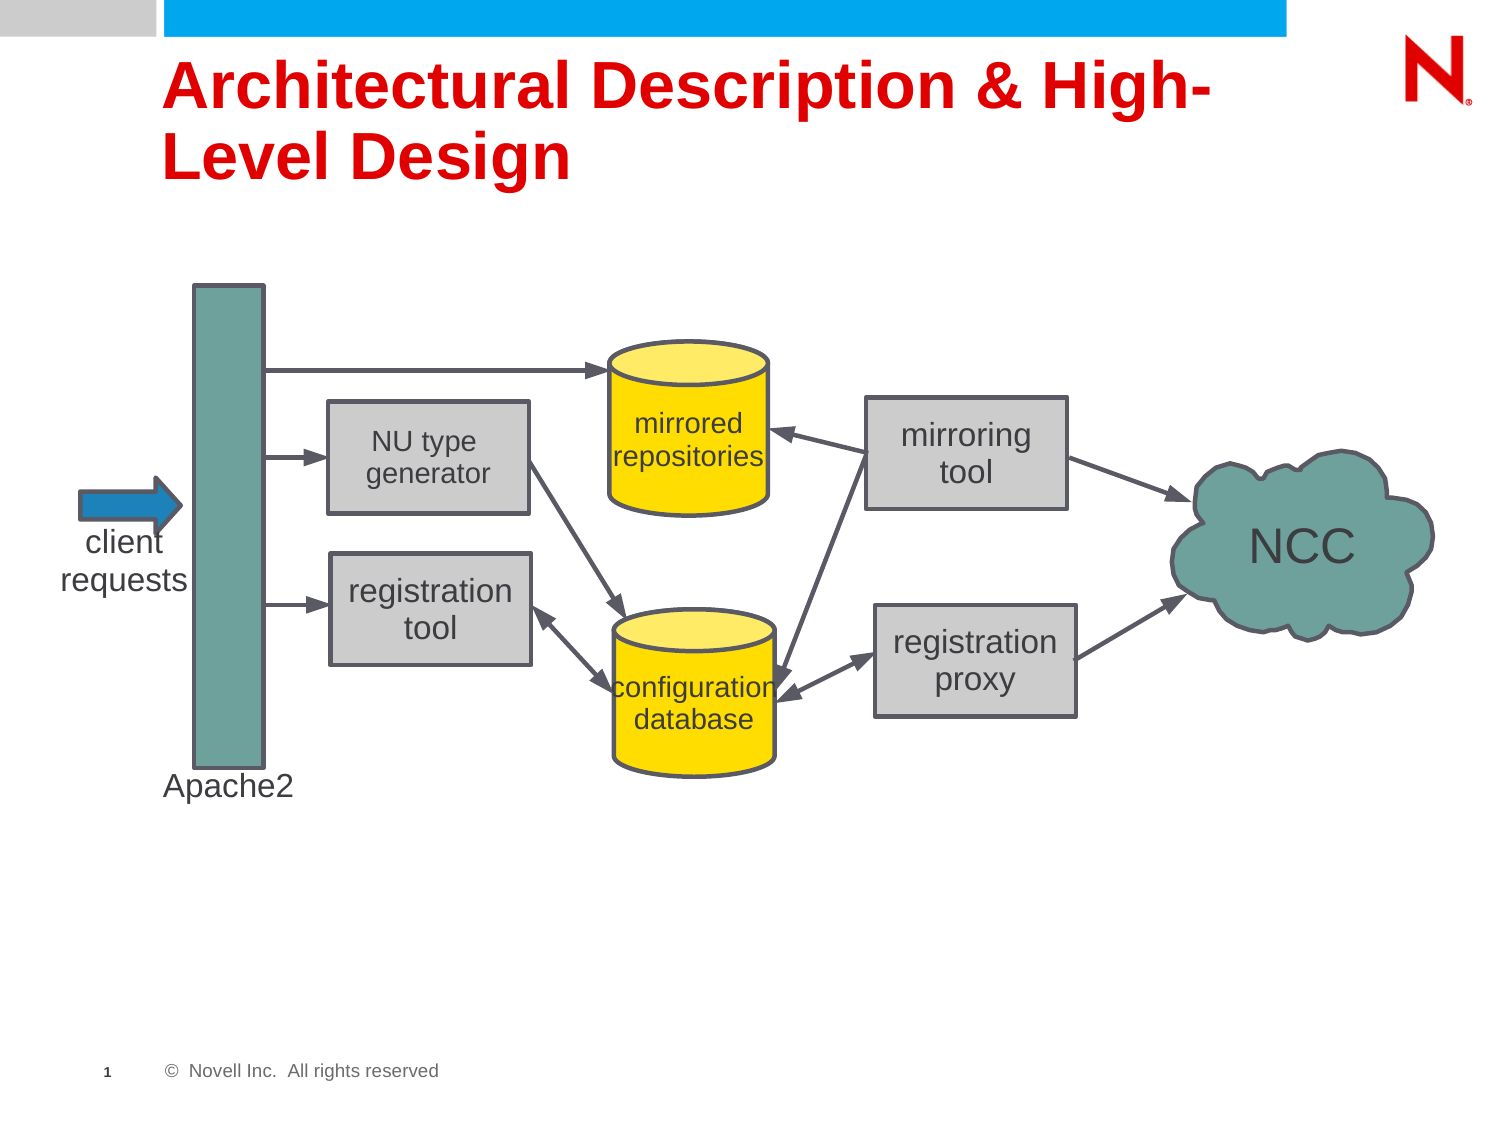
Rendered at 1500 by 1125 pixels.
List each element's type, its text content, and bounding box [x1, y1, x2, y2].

picture [1403, 32, 1473, 107]
text_box mirrored repositories [609, 366, 768, 516]
text_box Apache2 [194, 285, 264, 768]
title Architectural Description & High-Level Design [161, 41, 1383, 205]
text_box NU type generator [328, 401, 529, 514]
text_box registration proxy [874, 604, 1076, 717]
text_box client requests [80, 477, 181, 534]
text_box mirroring tool [865, 397, 1067, 509]
text_box NCC [1171, 450, 1433, 641]
text_box registration tool [330, 553, 532, 666]
text_box configuration database [613, 632, 775, 777]
